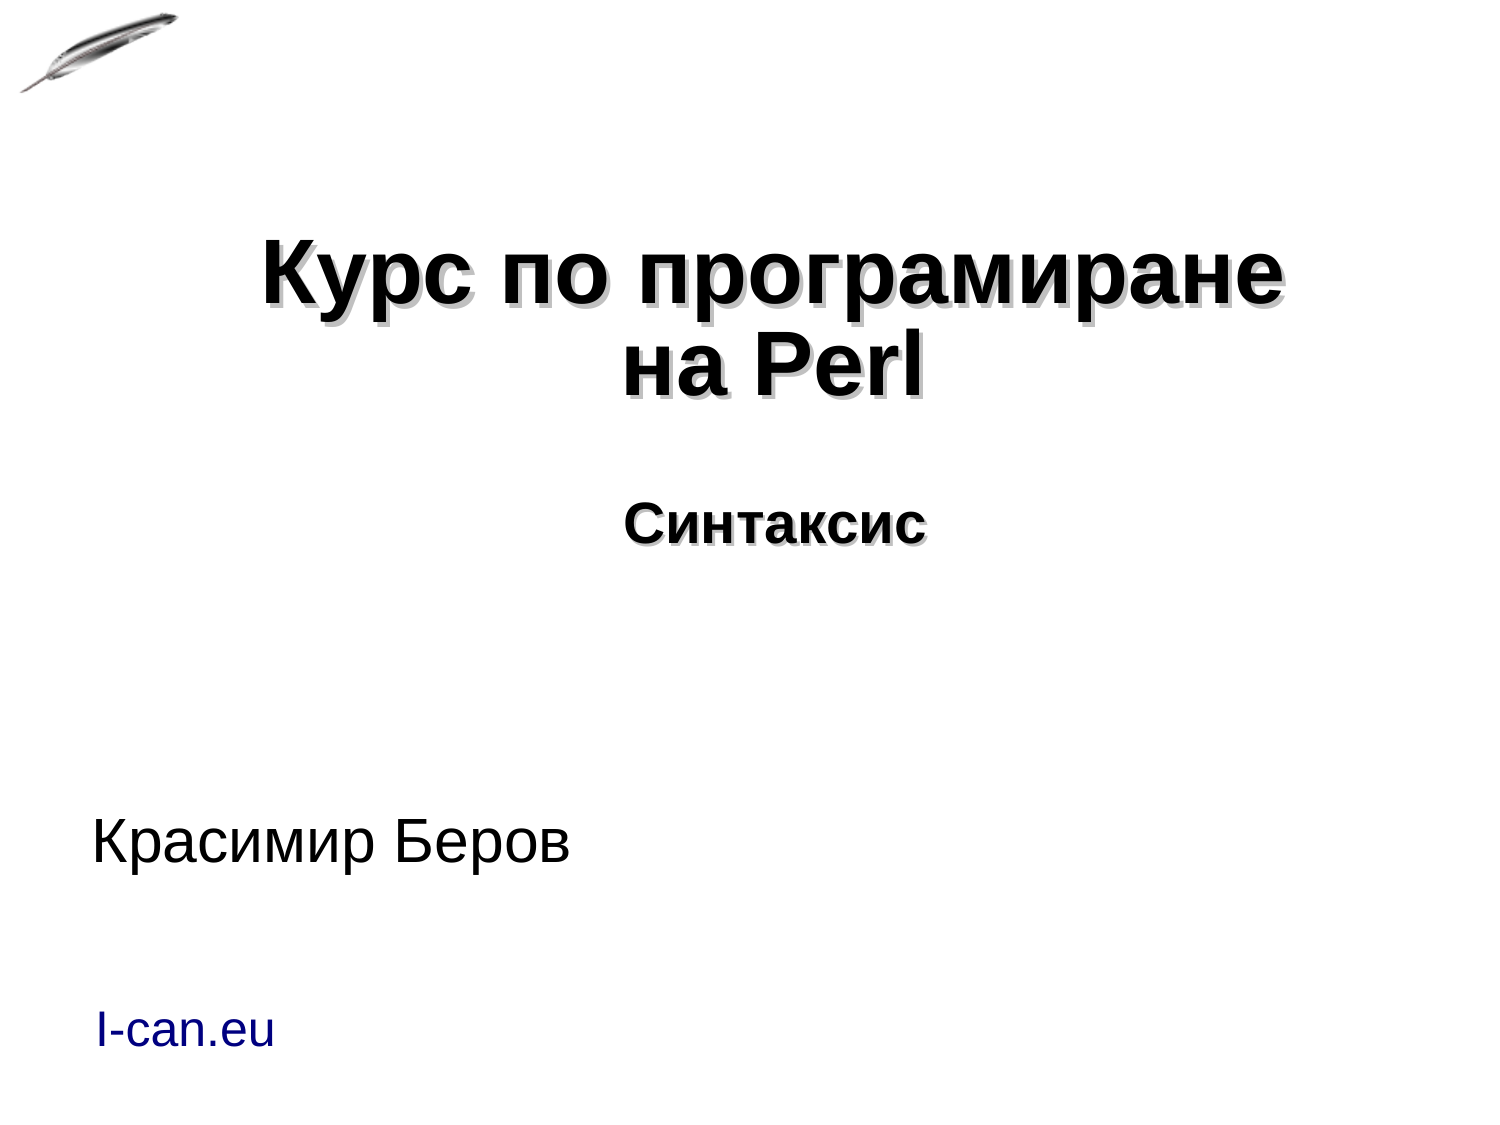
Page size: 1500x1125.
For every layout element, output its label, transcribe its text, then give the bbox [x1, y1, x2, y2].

picture [16, 11, 184, 95]
text_box Синтаксис [608, 481, 1010, 562]
text_box Красимир Беров [77, 798, 642, 887]
title Курс по програмиране на Perl [248, 204, 1300, 414]
text_box I-can.eu [80, 991, 291, 1065]
